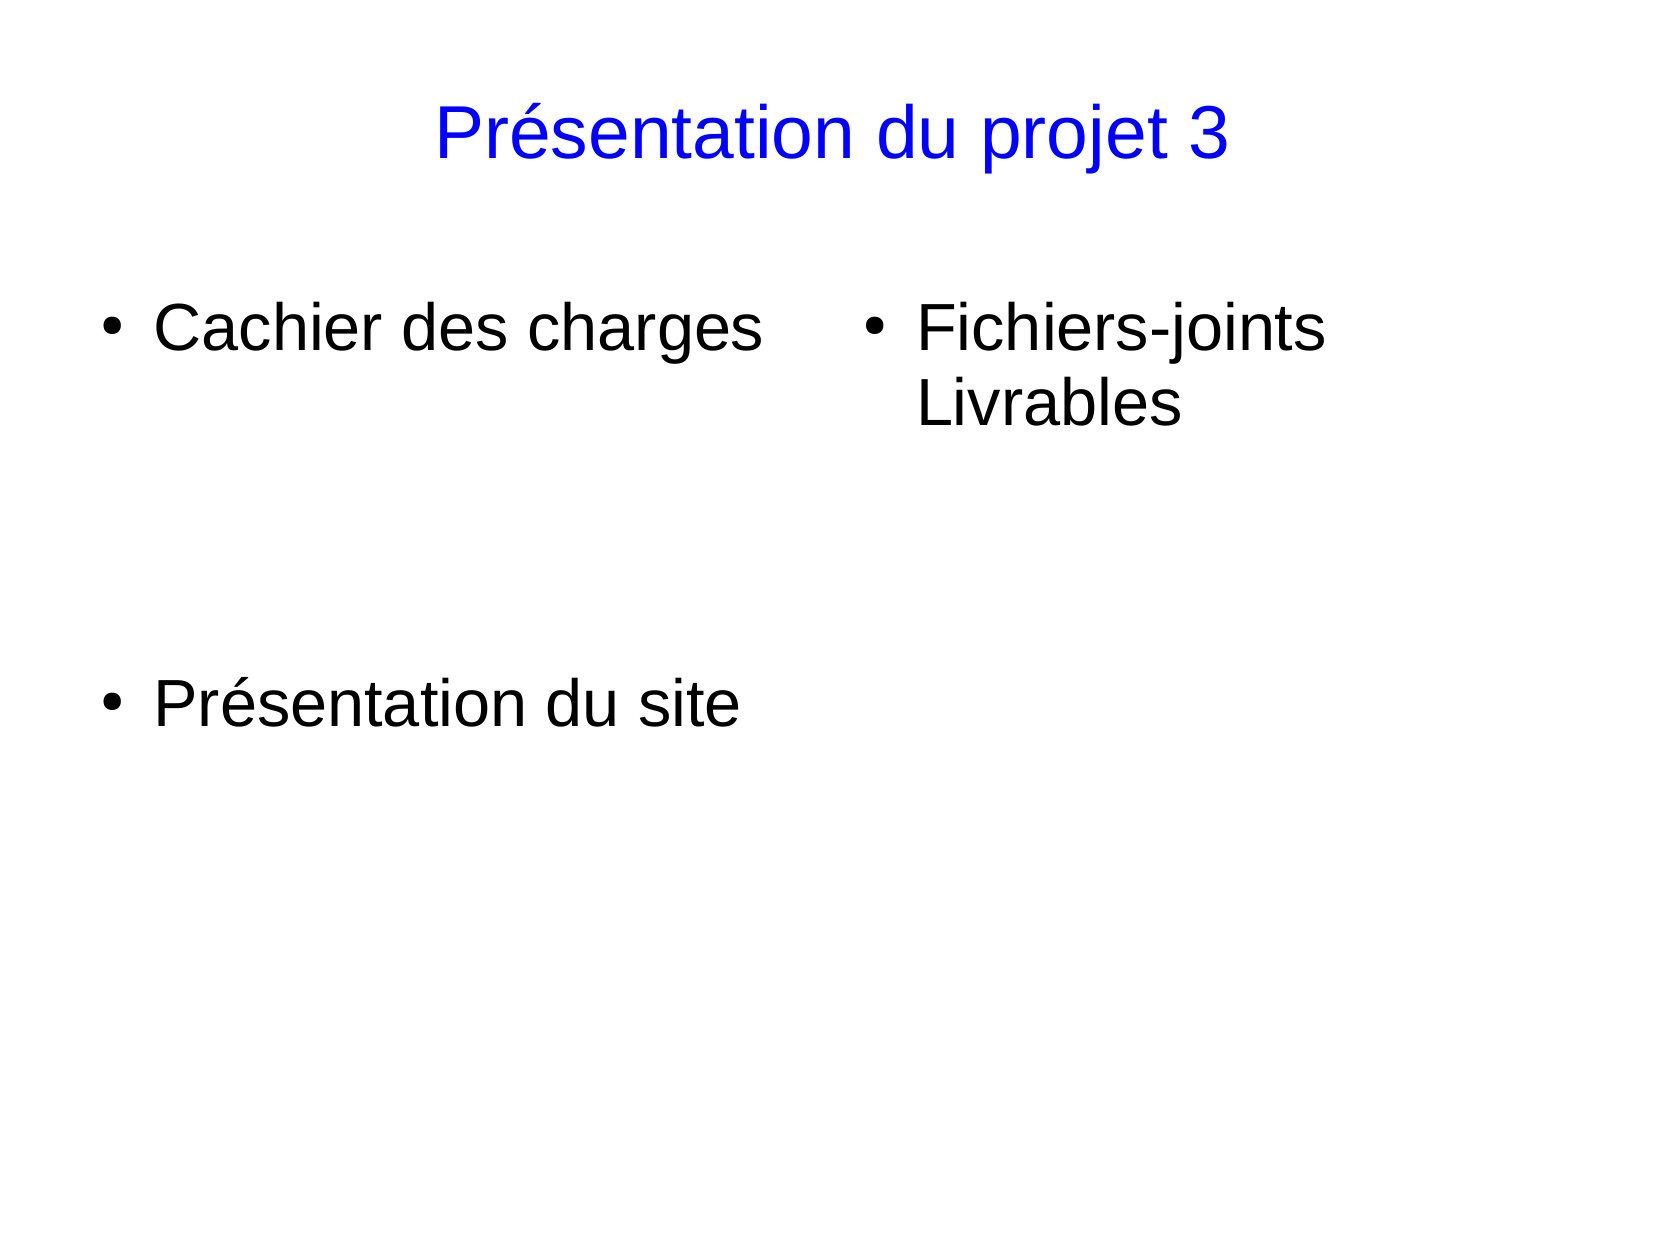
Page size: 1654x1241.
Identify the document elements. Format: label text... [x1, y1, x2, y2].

title Présentation du projet 3 [88, 29, 1577, 237]
list Fichiers-joints Livrables [845, 290, 1572, 634]
list Cachier des charges [82, 290, 809, 634]
list Présentation du site [82, 665, 1571, 1009]
